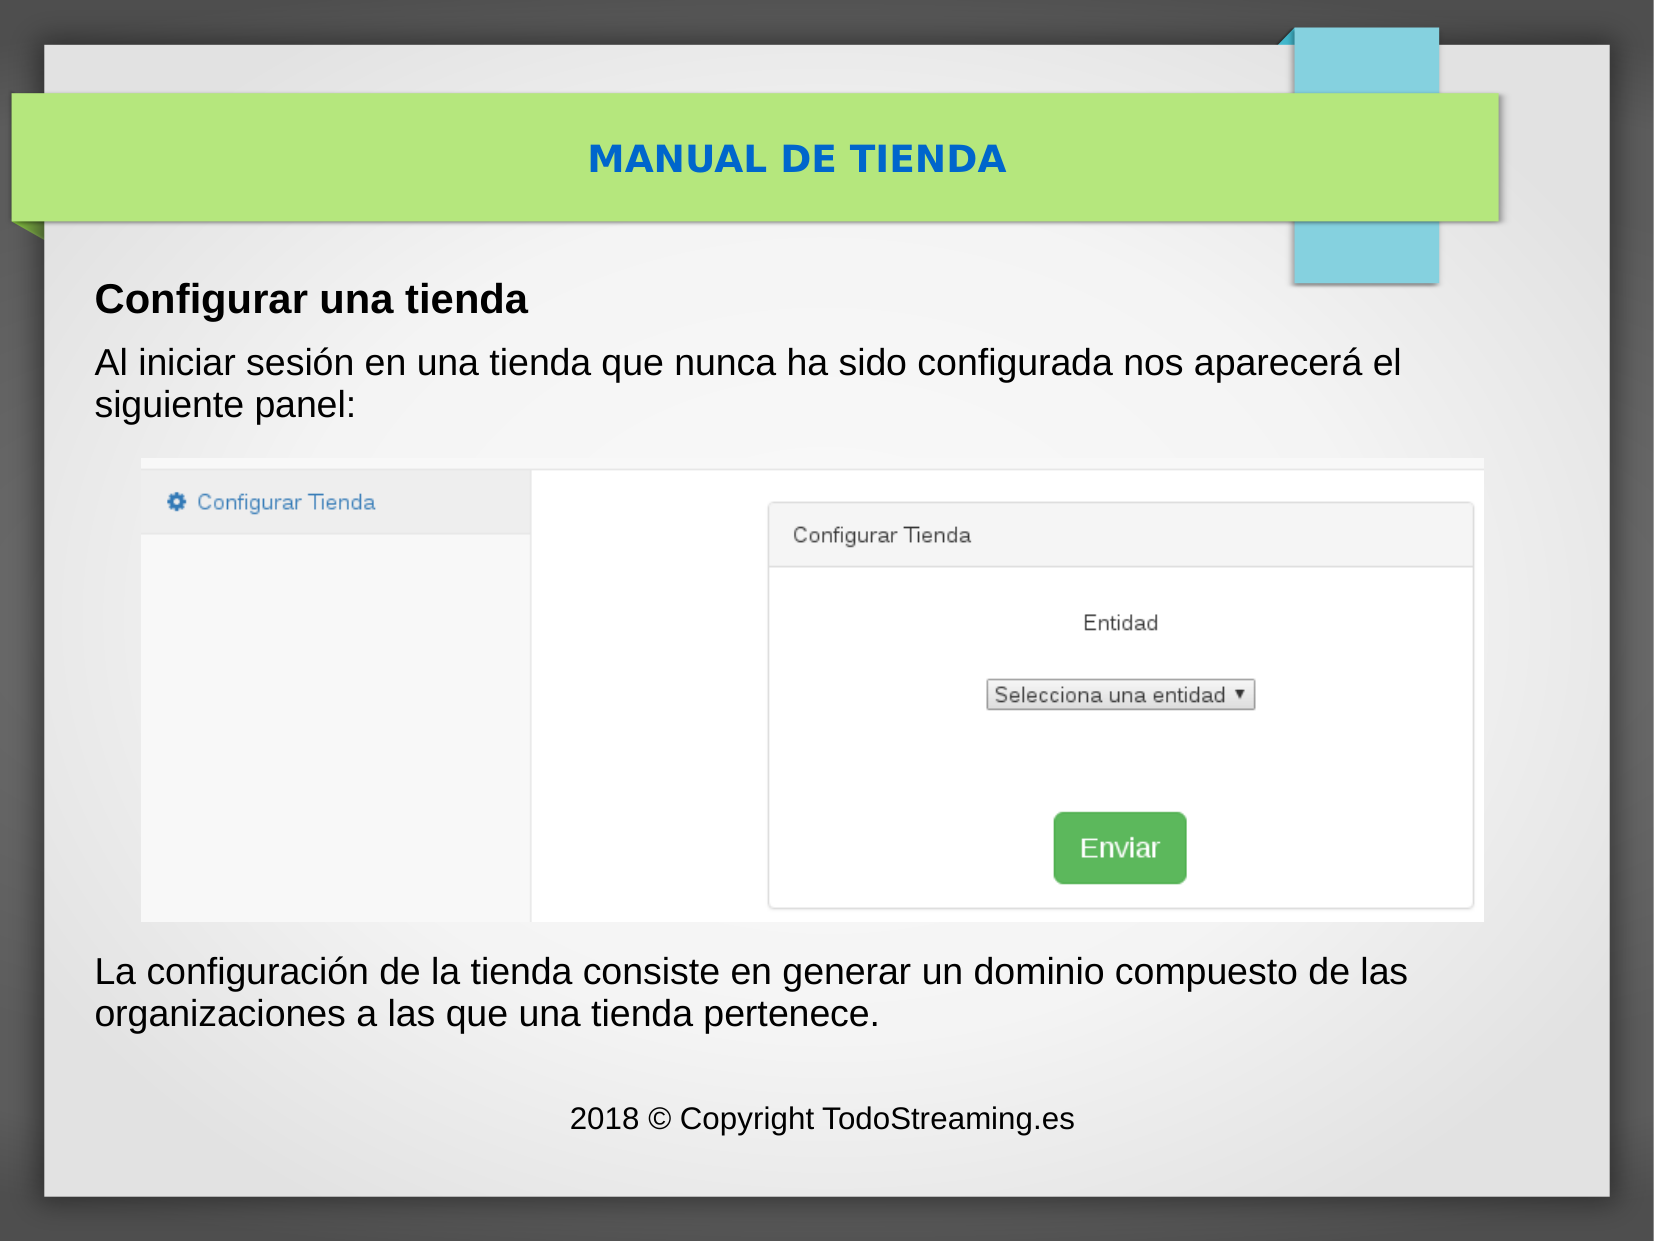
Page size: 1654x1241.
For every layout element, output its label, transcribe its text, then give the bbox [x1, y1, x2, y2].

subtitle Al iniciar sesión en una tienda que nunca ha sido configurada nos aparecerá el siguiente panel: [94, 341, 1548, 426]
title MANUAL DE TIENDA [437, 118, 1158, 201]
text_box Configurar una tienda [94, 266, 709, 331]
text_box La configuración de la tienda consiste en generar un dominio compuesto de las organizaciones a las que una tienda pertenece. [94, 944, 1548, 1040]
text_box 2018 © Copyright TodoStreaming.es [555, 1094, 1099, 1146]
picture [0, 0, 1654, 1241]
